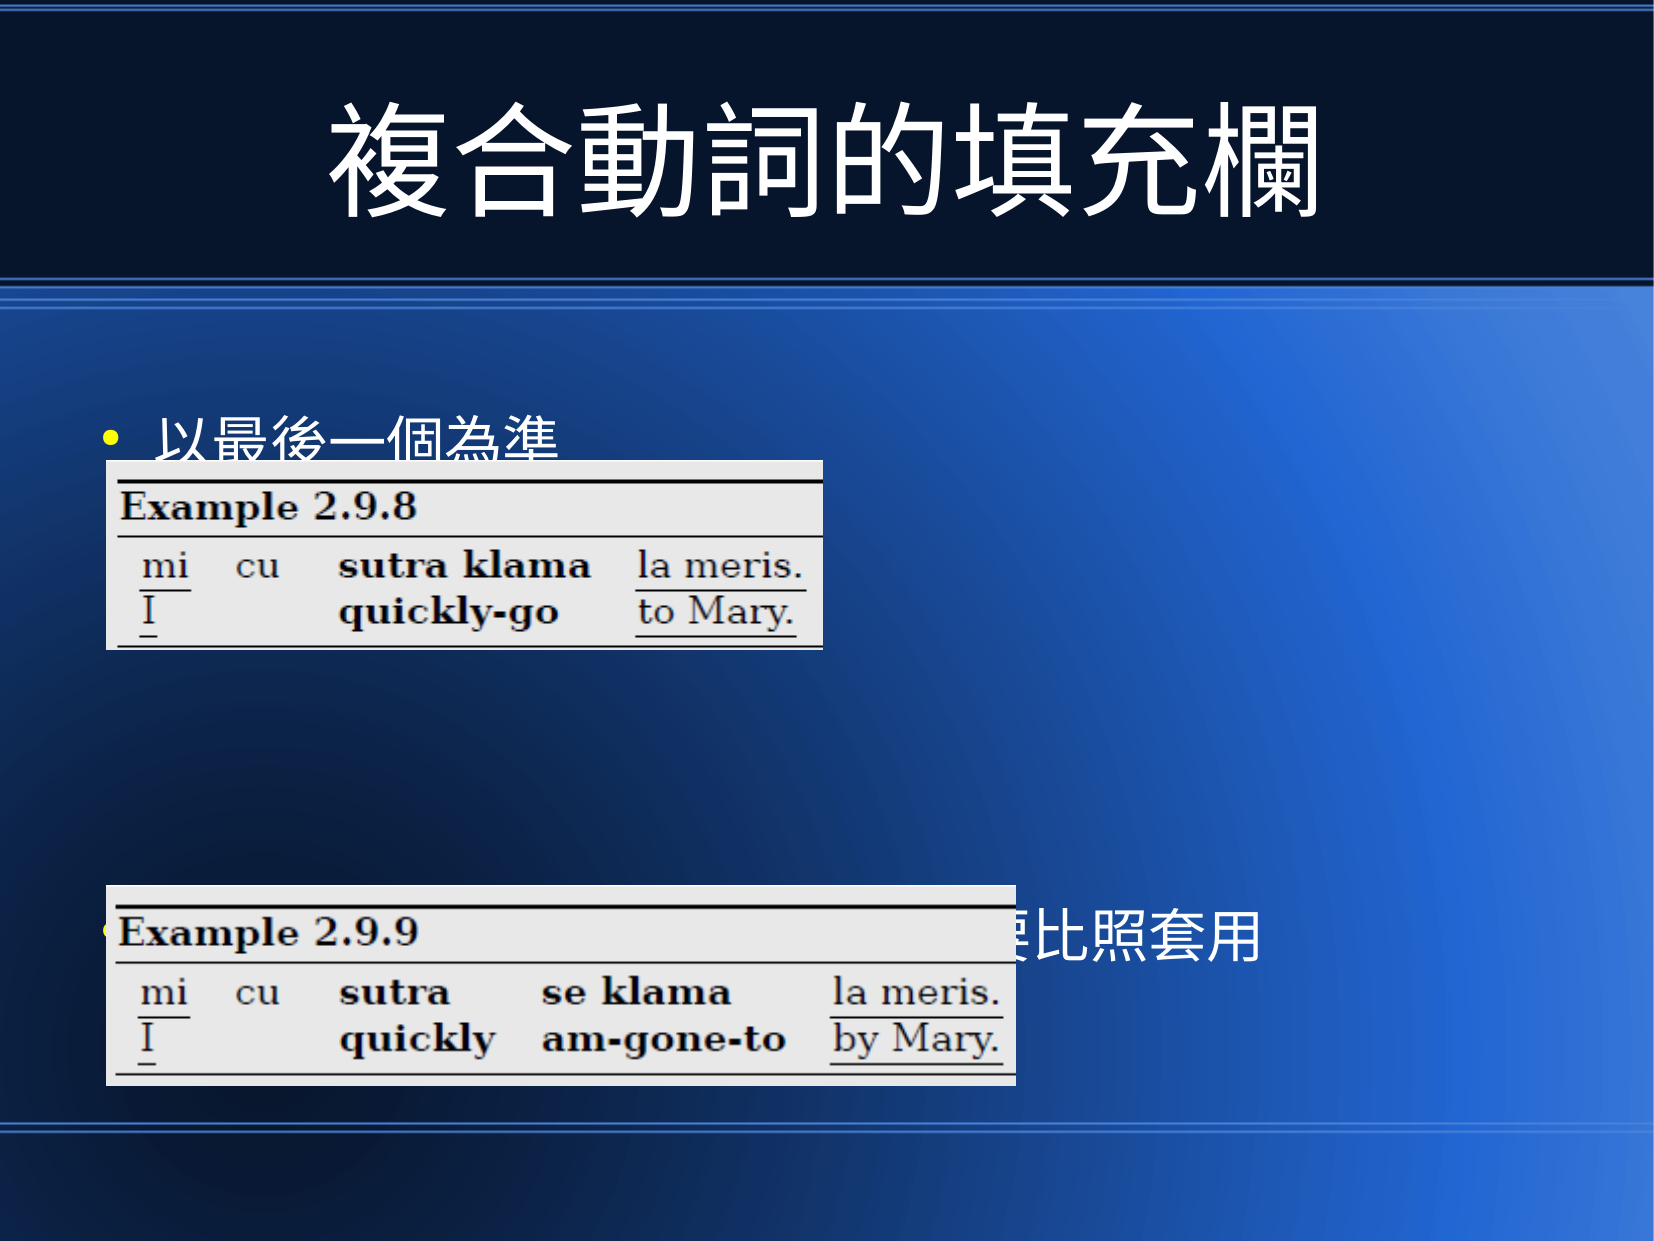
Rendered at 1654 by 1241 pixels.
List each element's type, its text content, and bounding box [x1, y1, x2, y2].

picture [106, 885, 1016, 1086]
title 複合動詞的填充欄 [82, 49, 1571, 257]
picture [0, 0, 1654, 1241]
picture [106, 460, 823, 650]
list 以最後一個為準 有 se, te, ve, xe 的話也要比照套用 [82, 355, 1571, 1241]
